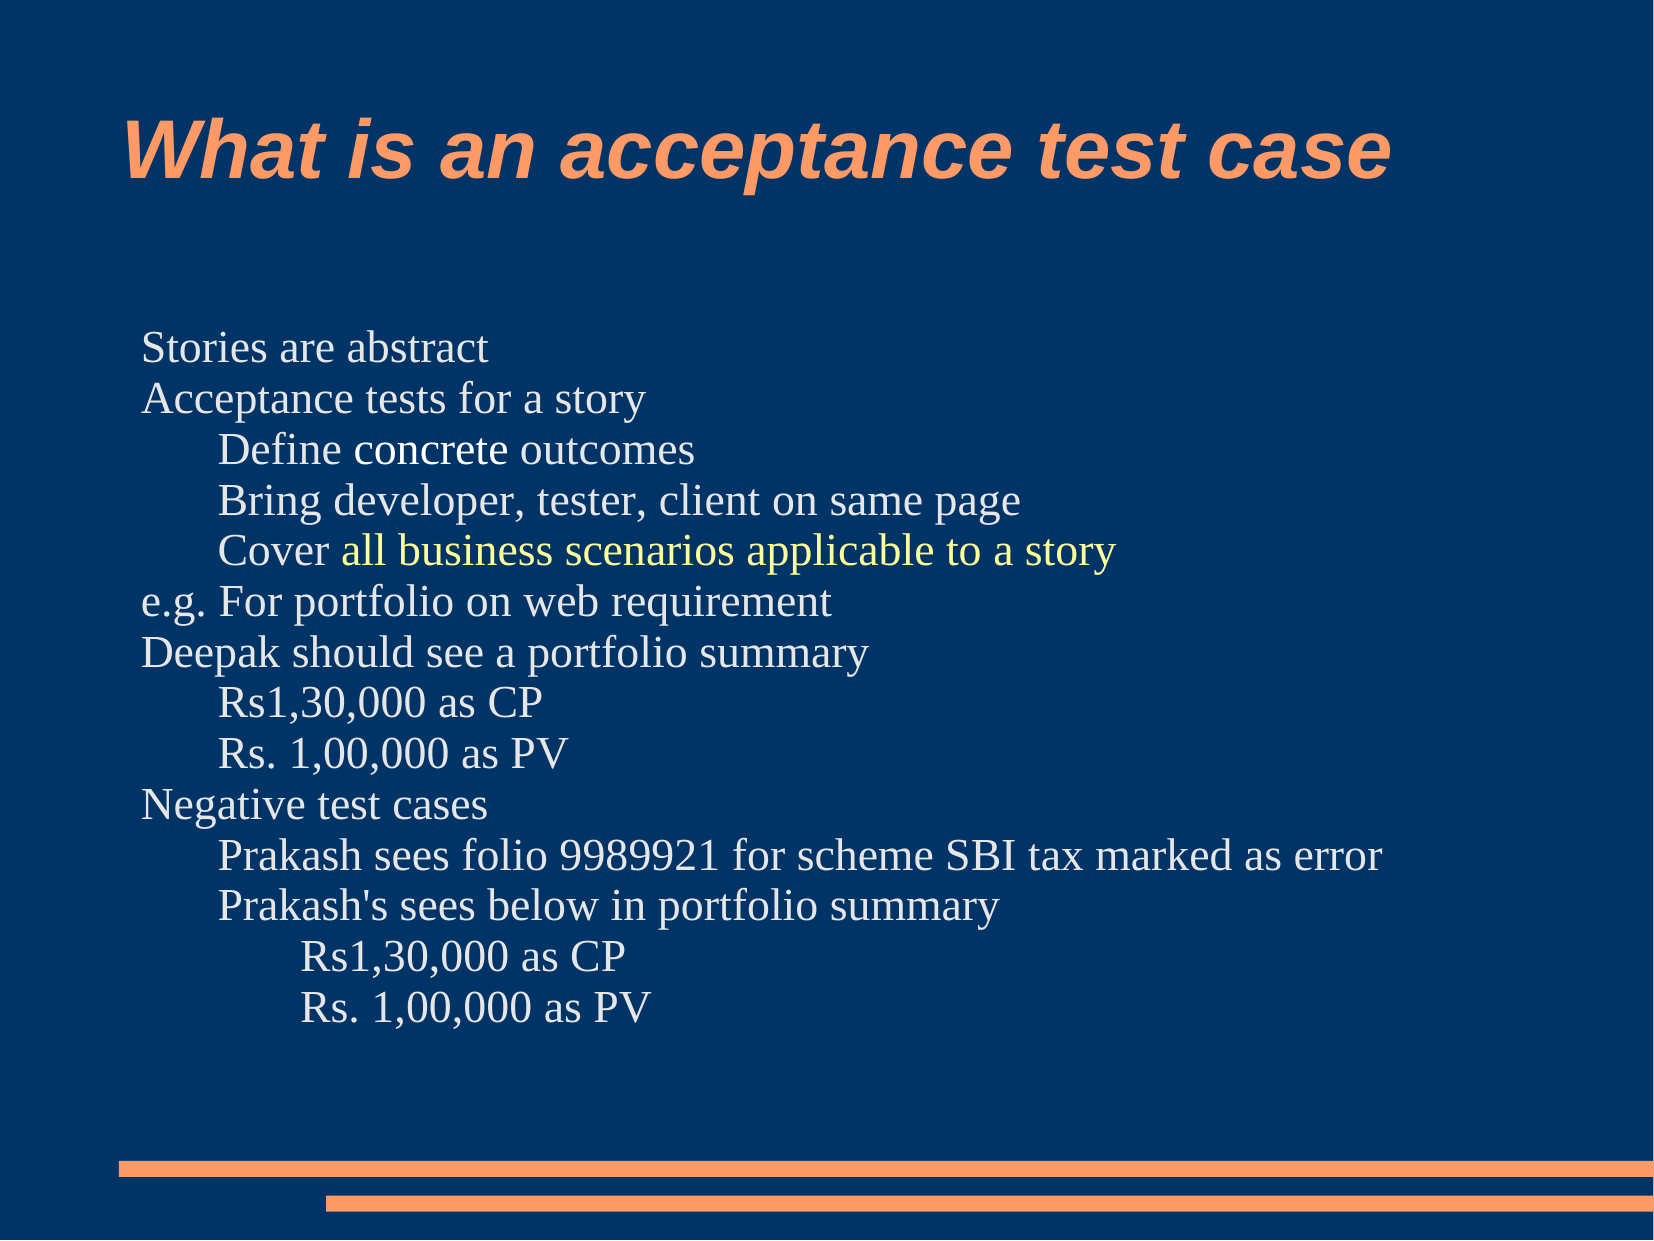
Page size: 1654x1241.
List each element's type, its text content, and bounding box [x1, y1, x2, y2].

list Stories are abstract Acceptance tests for a story Define concrete outcomes Bring developer, tester, client on same page Cover all business scenarios applicable to a story e.g. For portfolio on web requirement Deepak should see a portfolio summary Rs1,30,000 as CP Rs. 1,00,000 as PV Negative test cases Prakash sees folio 9989921 for scheme SBI tax marked as error Prakash's sees below in portfolio summary Rs1,30,000 as CP Rs. 1,00,000 as PV [123, 322, 1563, 1132]
title What is an acceptance test case [121, 46, 1534, 254]
